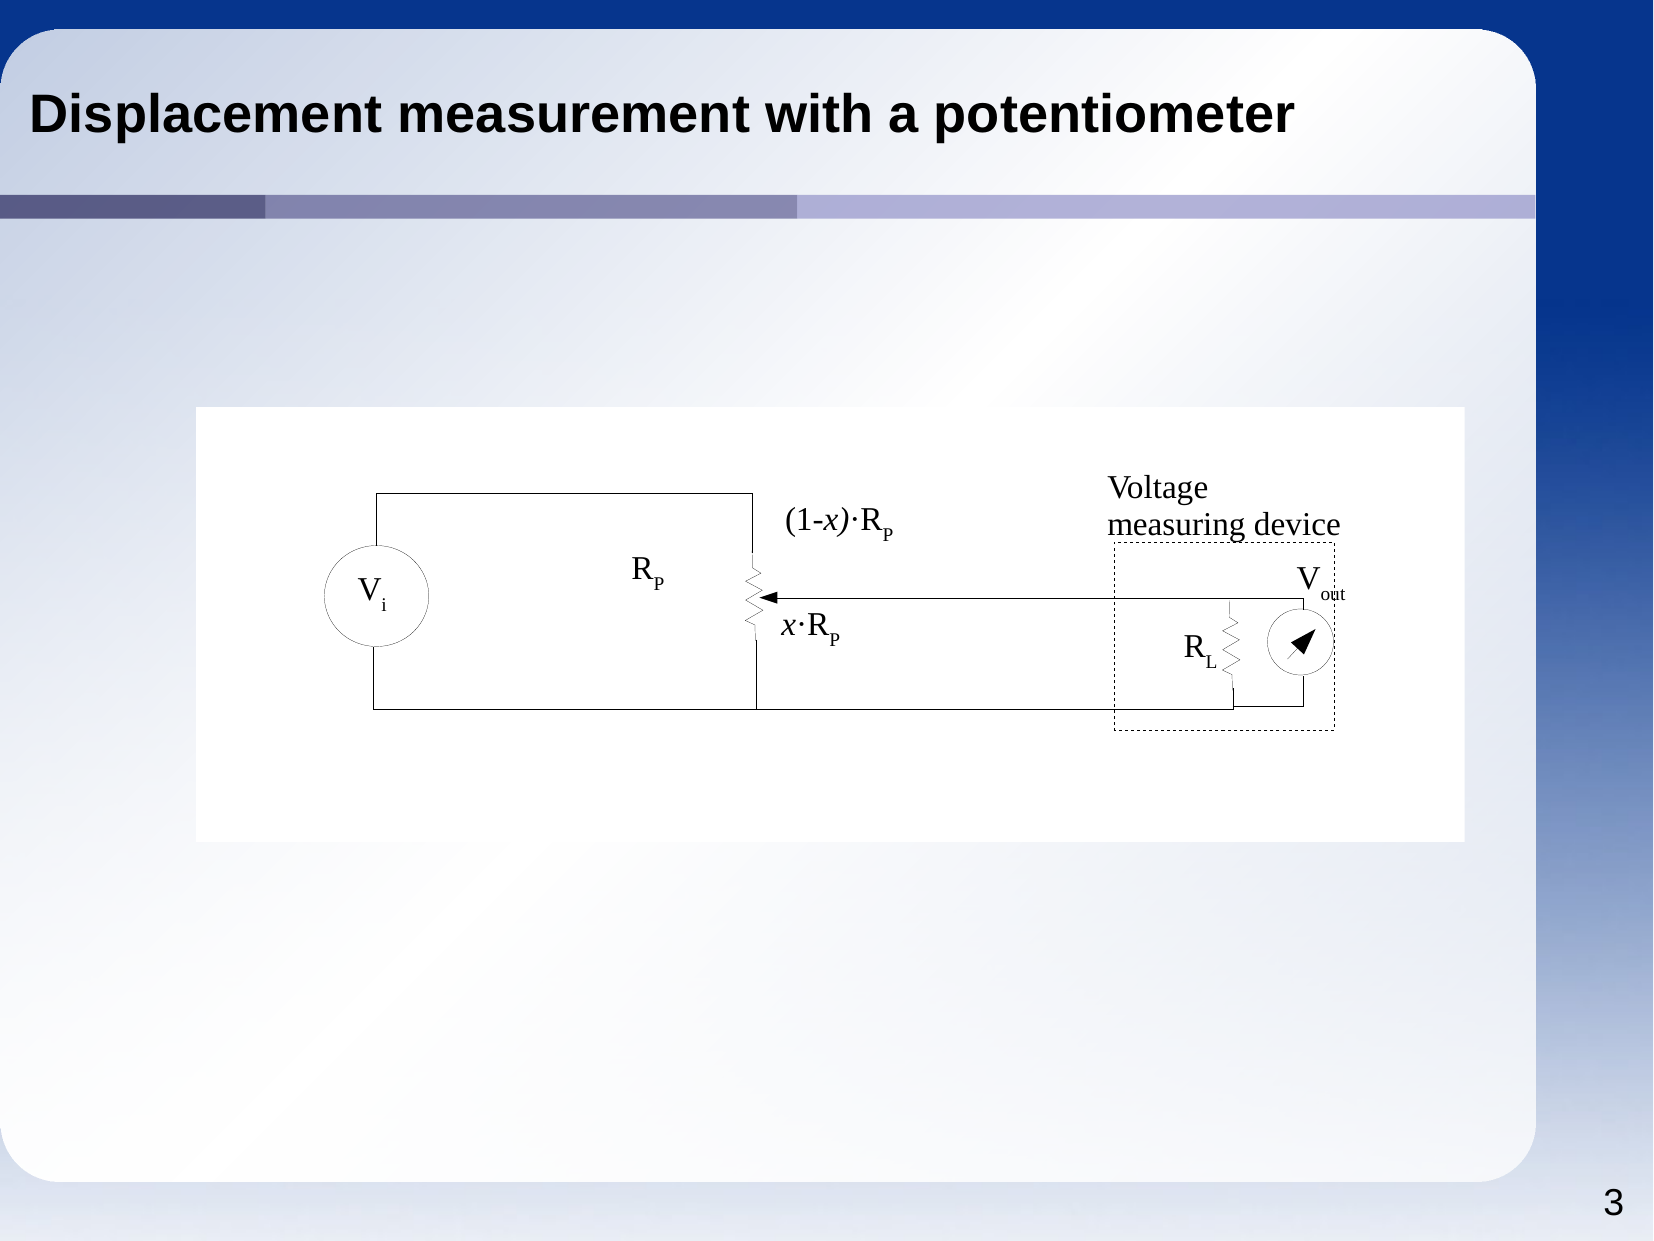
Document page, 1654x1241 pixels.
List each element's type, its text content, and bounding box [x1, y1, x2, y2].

picture [0, 0, 1654, 1241]
chart [195, 406, 1465, 842]
title Displacement measurement with a potentiometer [29, 49, 1506, 178]
